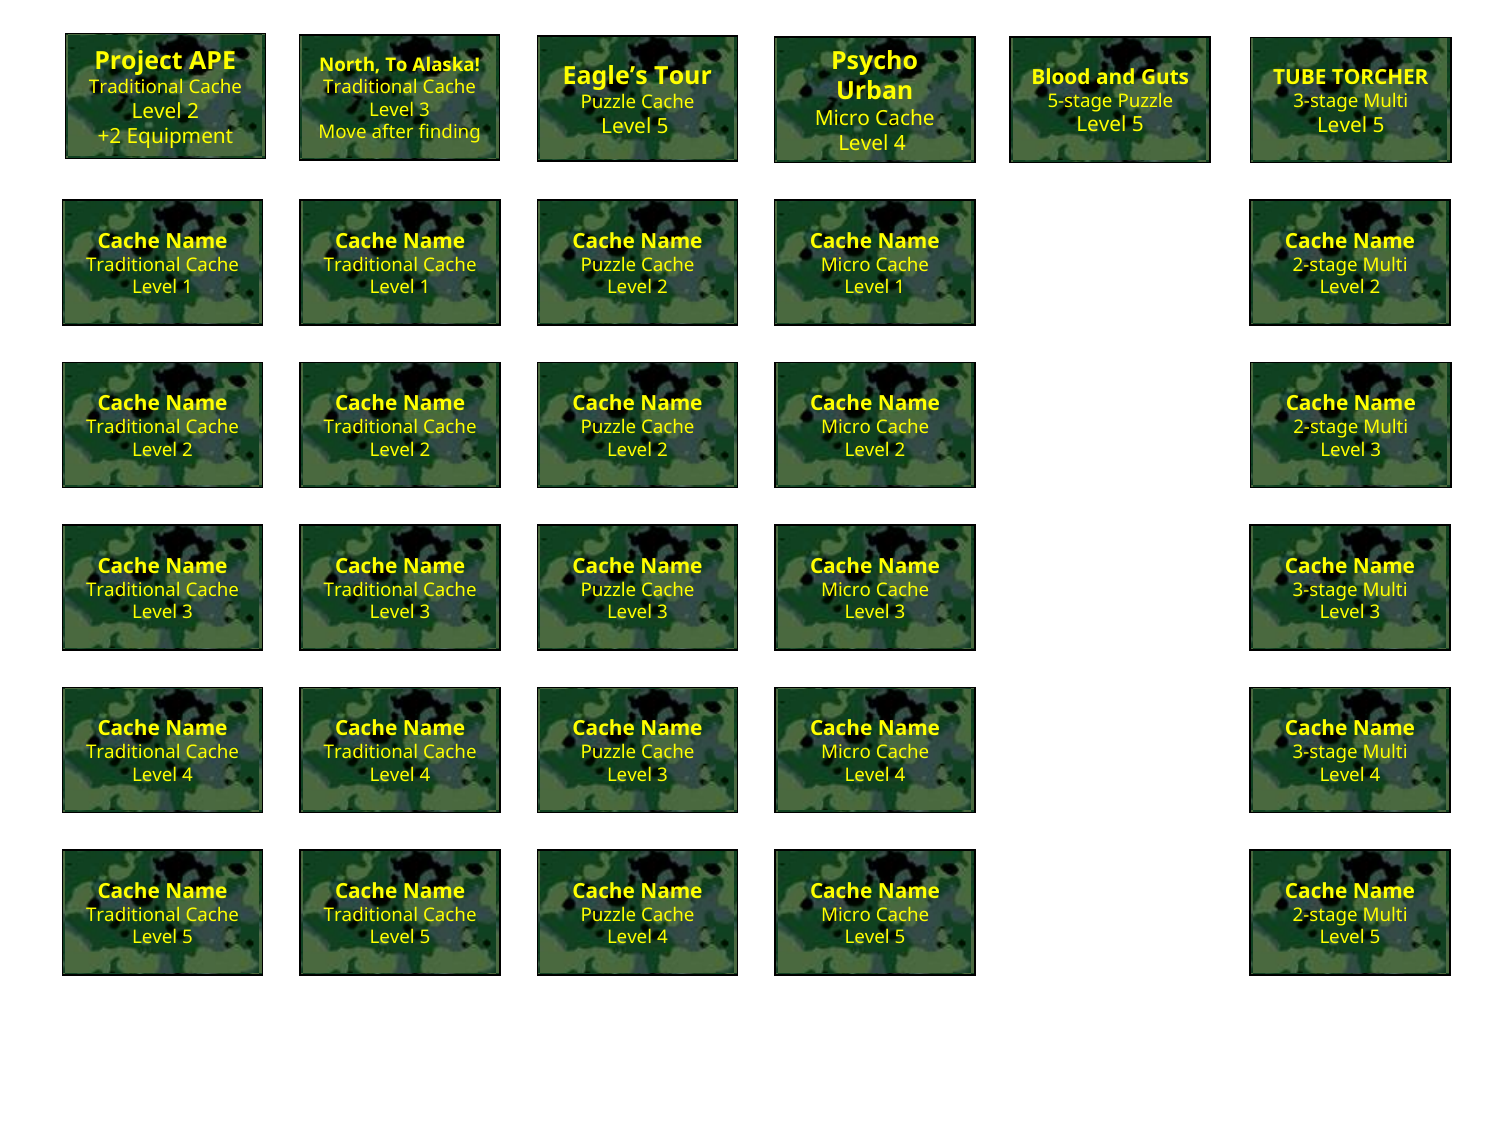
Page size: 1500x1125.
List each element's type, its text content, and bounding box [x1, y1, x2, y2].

text_box Cache Name Micro Cache Level 4 [774, 687, 976, 813]
text_box Cache Name 2-stage Multi Level 2 [1250, 200, 1451, 326]
text_box Cache Name 3-stage Multi Level 4 [1250, 687, 1451, 813]
text_box Cache Name Traditional Cache Level 2 [62, 362, 263, 488]
text_box Cache Name Puzzle Cache Level 2 [537, 362, 738, 488]
text_box Cache Name Puzzle Cache Level 3 [537, 524, 738, 651]
text_box Cache Name Micro Cache Level 1 [774, 200, 975, 326]
text_box Cache Name Traditional Cache Level 5 [299, 849, 501, 976]
text_box Cache Name Traditional Cache Level 1 [62, 200, 263, 326]
text_box Cache Name 2-stage Multi Level 3 [1250, 362, 1451, 488]
text_box Cache Name 2-stage Multi Level 5 [1250, 849, 1451, 976]
text_box Eagle’s Tour Puzzle Cache Level 5 [537, 35, 738, 161]
text_box Cache Name Traditional Cache Level 2 [299, 362, 501, 488]
text_box Cache Name Traditional Cache Level 3 [62, 524, 263, 651]
text_box Cache Name Puzzle Cache Level 3 [537, 687, 738, 813]
text_box Cache Name Micro Cache Level 3 [774, 524, 976, 651]
text_box North, To Alaska! Traditional Cache Level 3 Move after finding [299, 35, 500, 161]
text_box Project APE Traditional Cache Level 2 +2 Equipment [65, 33, 266, 159]
text_box Cache Name Traditional Cache Level 4 [62, 687, 263, 813]
text_box Cache Name Traditional Cache Level 1 [299, 200, 501, 326]
text_box TUBE TORCHER 3-stage Multi Level 5 [1250, 37, 1451, 163]
text_box Cache Name Puzzle Cache Level 4 [537, 849, 738, 976]
text_box Cache Name 3-stage Multi Level 3 [1250, 524, 1451, 651]
text_box Cache Name Puzzle Cache Level 2 [537, 200, 738, 326]
text_box Cache Name Traditional Cache Level 5 [62, 849, 263, 976]
text_box Cache Name Traditional Cache Level 4 [299, 687, 501, 813]
text_box Blood and Guts 5-stage Puzzle Level 5 [1010, 37, 1211, 163]
text_box Cache Name Micro Cache Level 5 [774, 849, 976, 976]
text_box Cache Name Micro Cache Level 2 [774, 362, 976, 488]
text_box Cache Name Traditional Cache Level 3 [299, 524, 501, 651]
text_box Psycho Urban Micro Cache Level 4 [774, 37, 975, 163]
